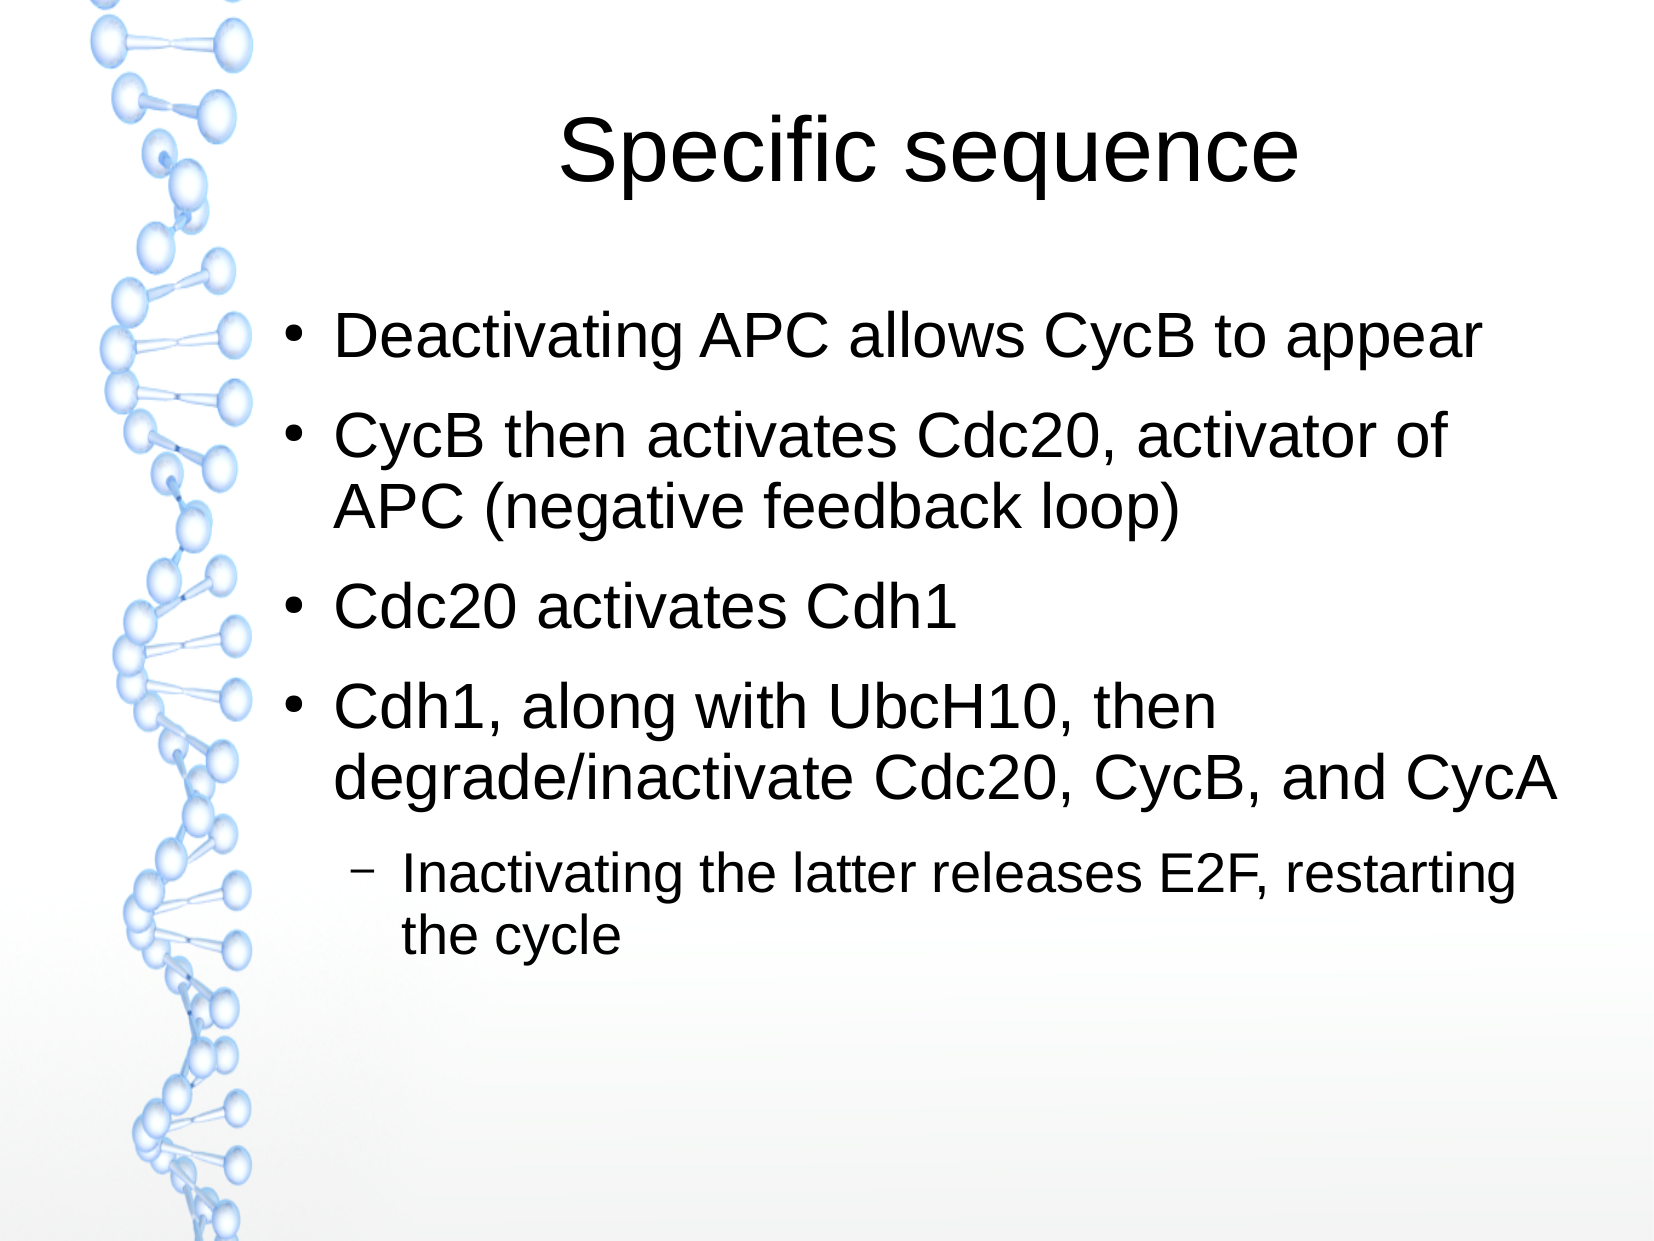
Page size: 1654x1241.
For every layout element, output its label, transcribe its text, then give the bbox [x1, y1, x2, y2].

picture [0, 0, 1654, 1241]
list Deactivating APC allows CycB to appear CycB then activates Cdc20, activator of APC (negative feedback loop) Cdc20 activates Cdh1 Cdh1, along with UbcH10, then degrade/inactivate Cdc20, CycB, and CycA Inactivating the latter releases E2F, restarting the cycle [265, 299, 1595, 1019]
title Specific sequence [265, 47, 1595, 252]
